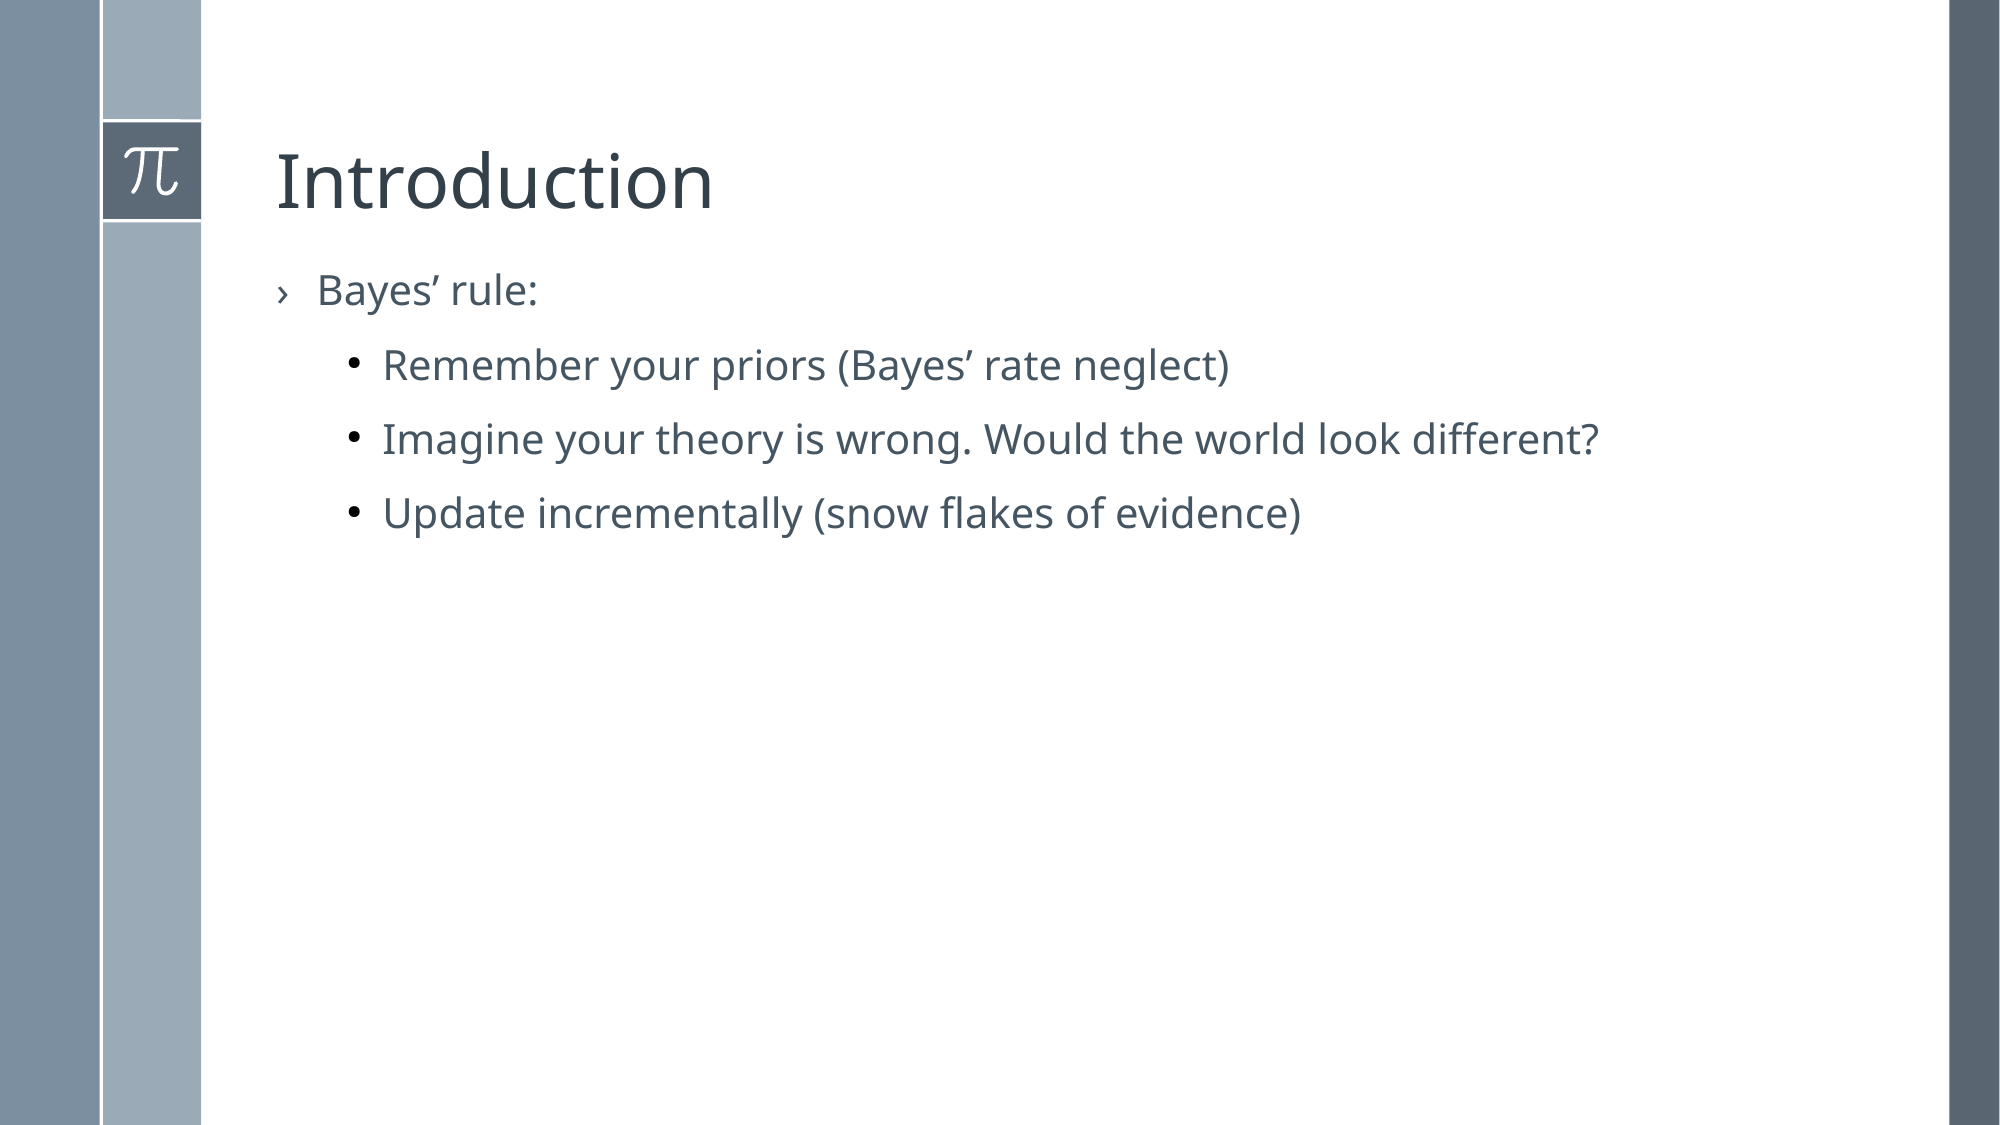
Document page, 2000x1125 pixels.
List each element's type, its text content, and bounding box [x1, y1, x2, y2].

text_box Introduction [261, 29, 1867, 233]
text_box Bayes’ rule: Remember your priors (Bayes’ rate neglect) Imagine your theory is wrong. Would the world look different? Update incrementally (snow flakes of evidence) [261, 262, 1845, 1013]
